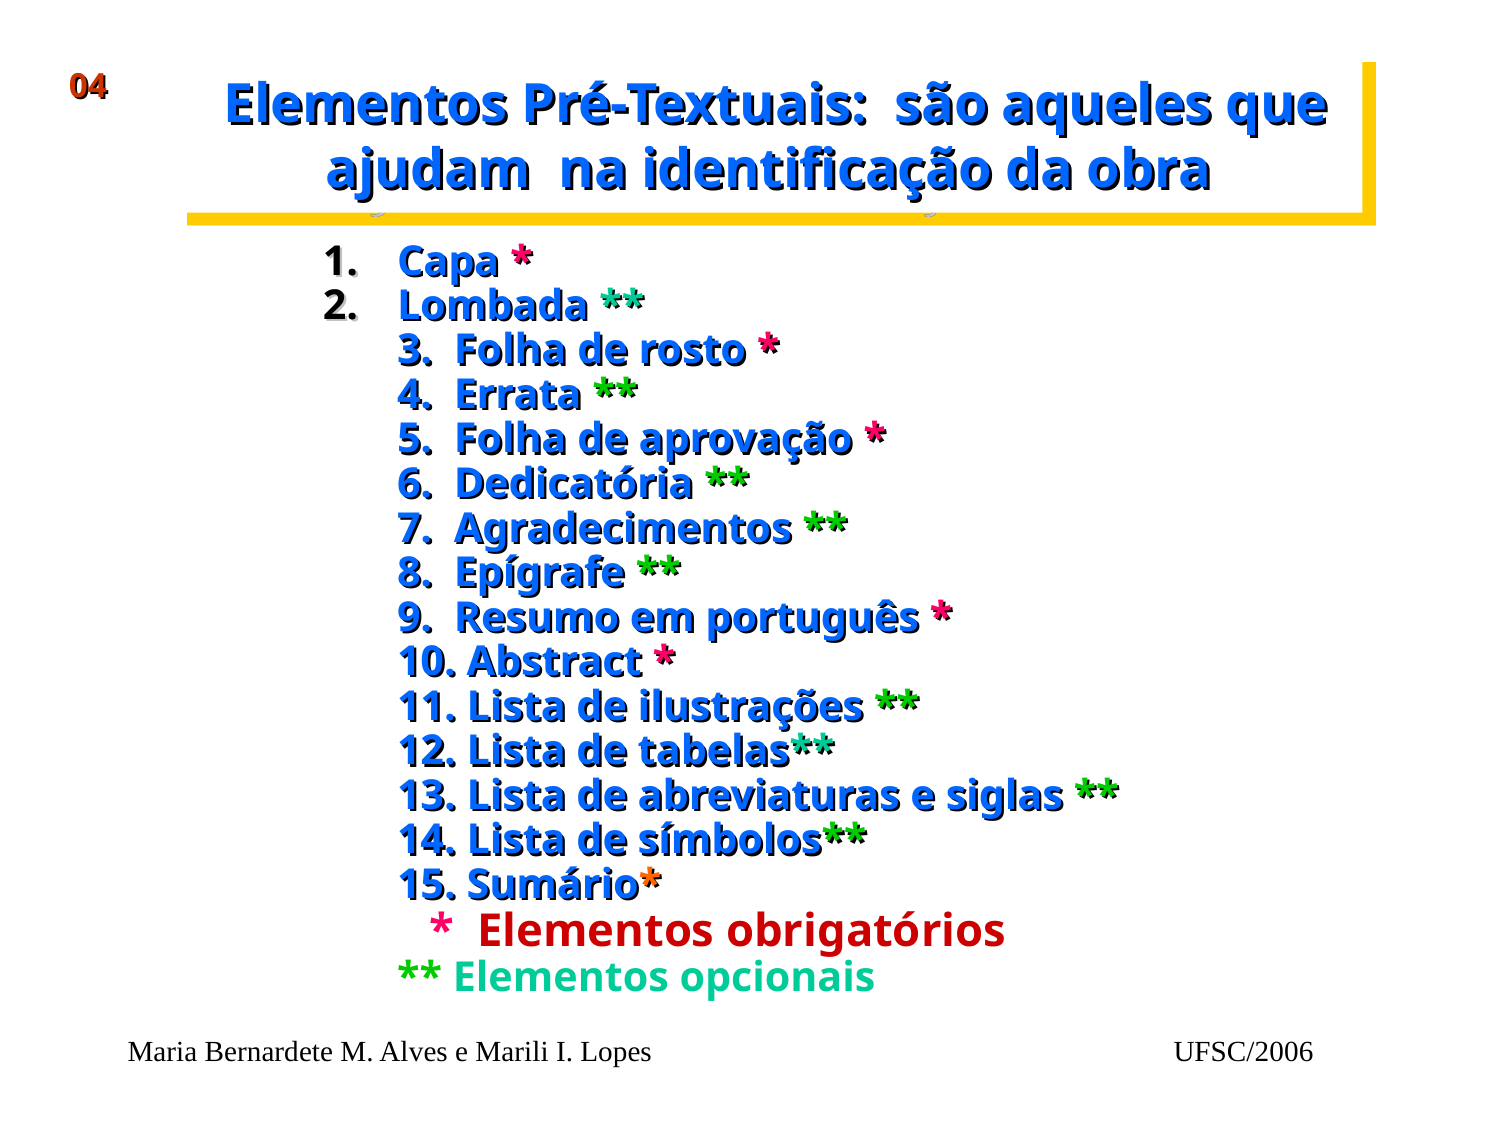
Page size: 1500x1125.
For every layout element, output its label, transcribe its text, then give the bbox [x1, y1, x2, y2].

text_box 04 [37, 39, 139, 116]
title Elementos Pré-Textuais: são aqueles que ajudam na identificação da obra [174, 50, 1363, 213]
text_box Maria Bernardete M. Alves e Marili I. Lopes [112, 1025, 901, 1101]
list Capa * Lombada ** 3. Folha de rosto * 4. Errata ** 5. Folha de aprovação * 6. Dedicatória ** 7. Agradecimentos ** 8. Epígrafe ** 9. Resumo em português * 10. Abstract * 11. Lista de ilustrações ** 12. Lista de tabelas** 13. Lista de abreviaturas e siglas ** 14. Lista de símbolos** 15. Sumário* * Elementos obrigatórios ** Elementos opcionais [159, 231, 1353, 1012]
text_box UFSC/2006 [1062, 1025, 1426, 1101]
